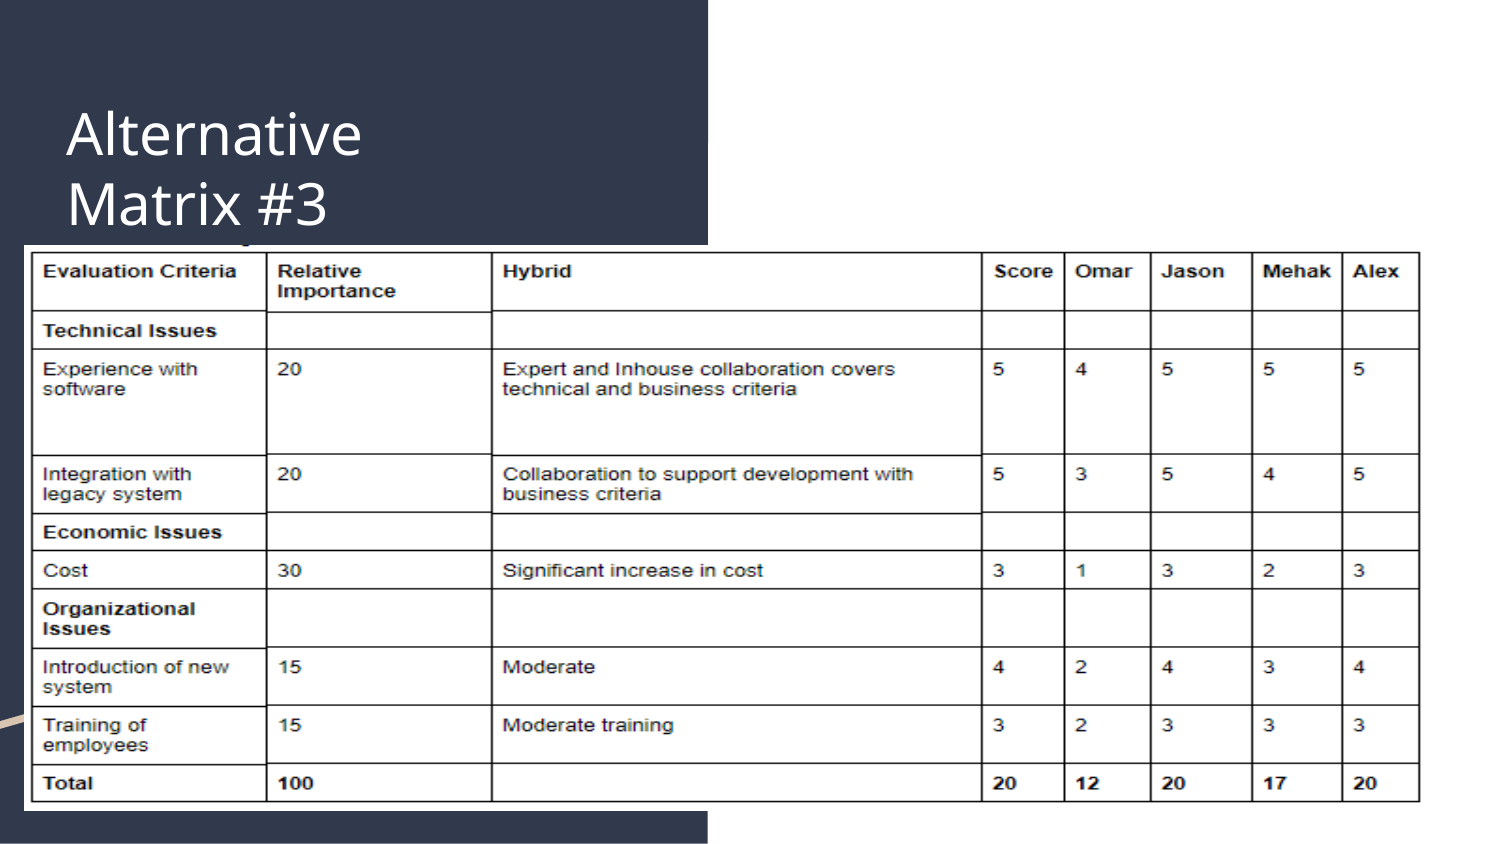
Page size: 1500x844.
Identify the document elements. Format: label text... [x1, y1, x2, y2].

picture [24, 245, 1430, 811]
title Alternative Matrix #3 [51, 82, 525, 245]
